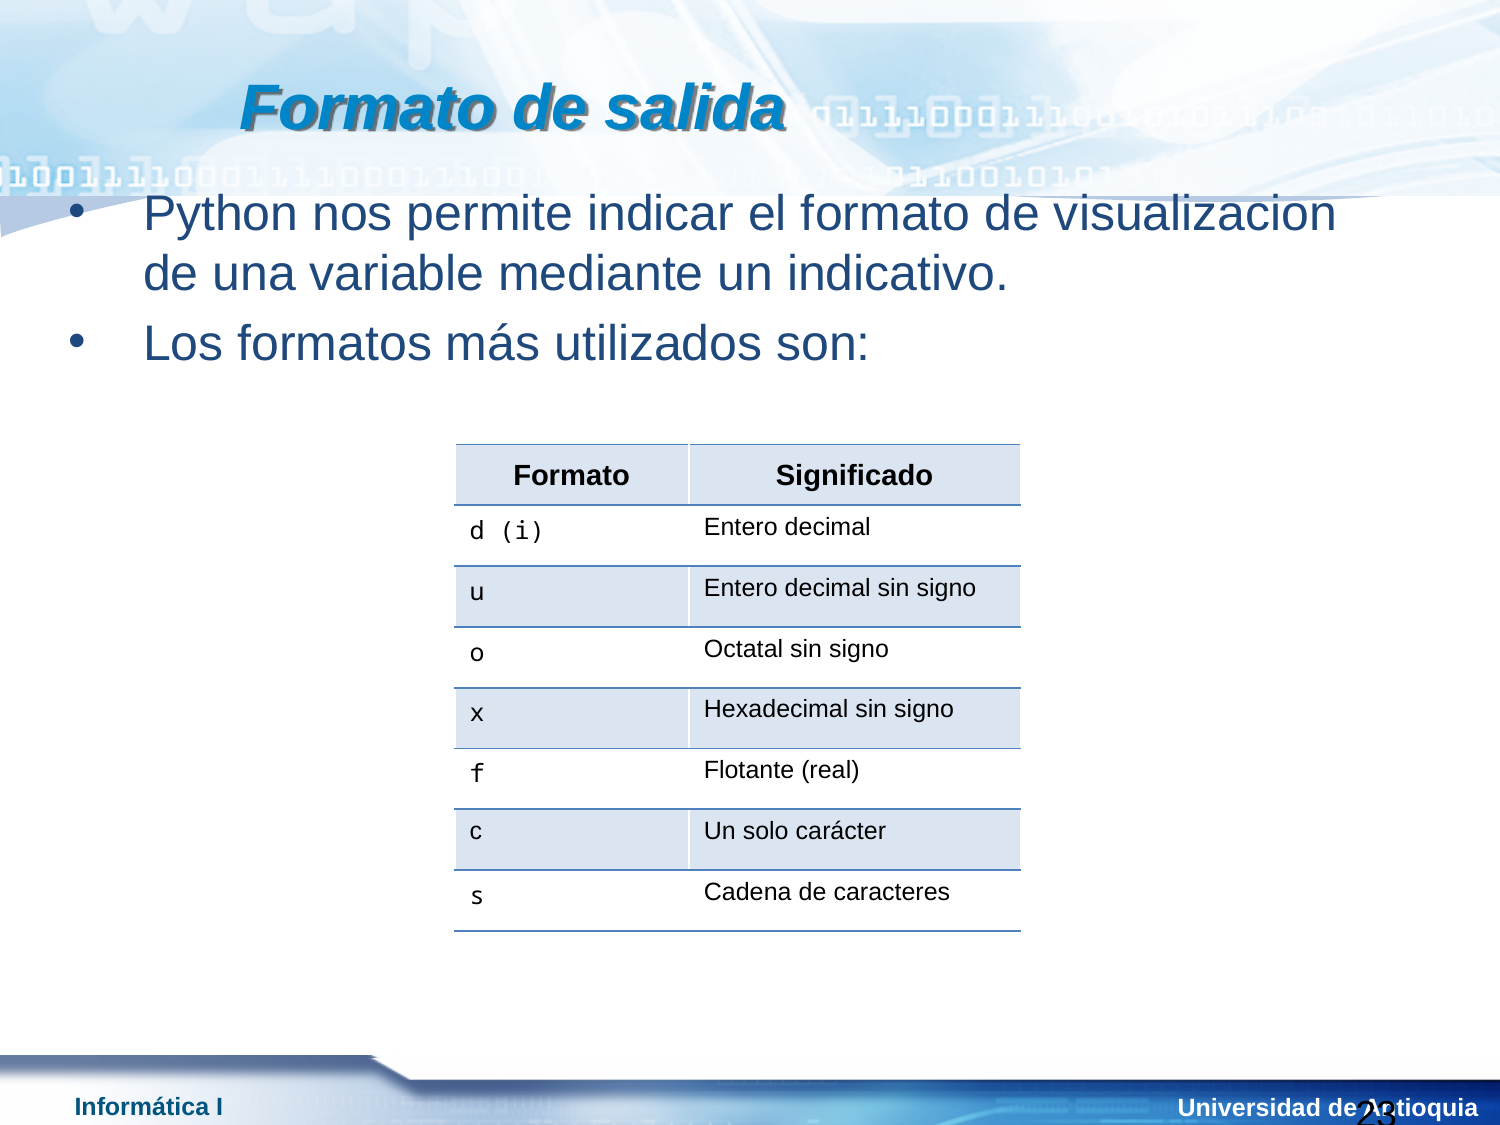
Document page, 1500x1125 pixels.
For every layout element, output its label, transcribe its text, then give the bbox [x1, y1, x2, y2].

slide_number <número> [1340, 1082, 1500, 1125]
table_cell Octatal sin signo [690, 628, 1020, 687]
picture [0, 1055, 1500, 1125]
title Formato de salida [224, 57, 1438, 150]
table_cell u [456, 567, 688, 626]
table_cell o [456, 628, 688, 687]
table_cell Entero decimal [690, 506, 1020, 565]
picture [1332, 1105, 1337, 1114]
table_header Formato [456, 445, 688, 504]
table_cell x [456, 689, 688, 748]
table_cell d (i) [456, 506, 688, 565]
list Python nos permite indicar el formato de visualizacion de una variable mediante un indicativo. Los formatos más utilizados son: [53, 172, 1404, 563]
table_cell Flotante (real) [690, 749, 1020, 808]
picture [0, 0, 1500, 196]
table_cell Entero decimal sin signo [690, 567, 1020, 626]
table_cell f [456, 749, 688, 808]
table_cell Un solo carácter [690, 810, 1020, 869]
table_cell Hexadecimal sin signo [690, 689, 1020, 748]
table_cell c [456, 810, 688, 869]
table_cell Cadena de caracteres [690, 871, 1020, 930]
table_header Significado [690, 445, 1020, 504]
table_cell s [456, 871, 688, 930]
